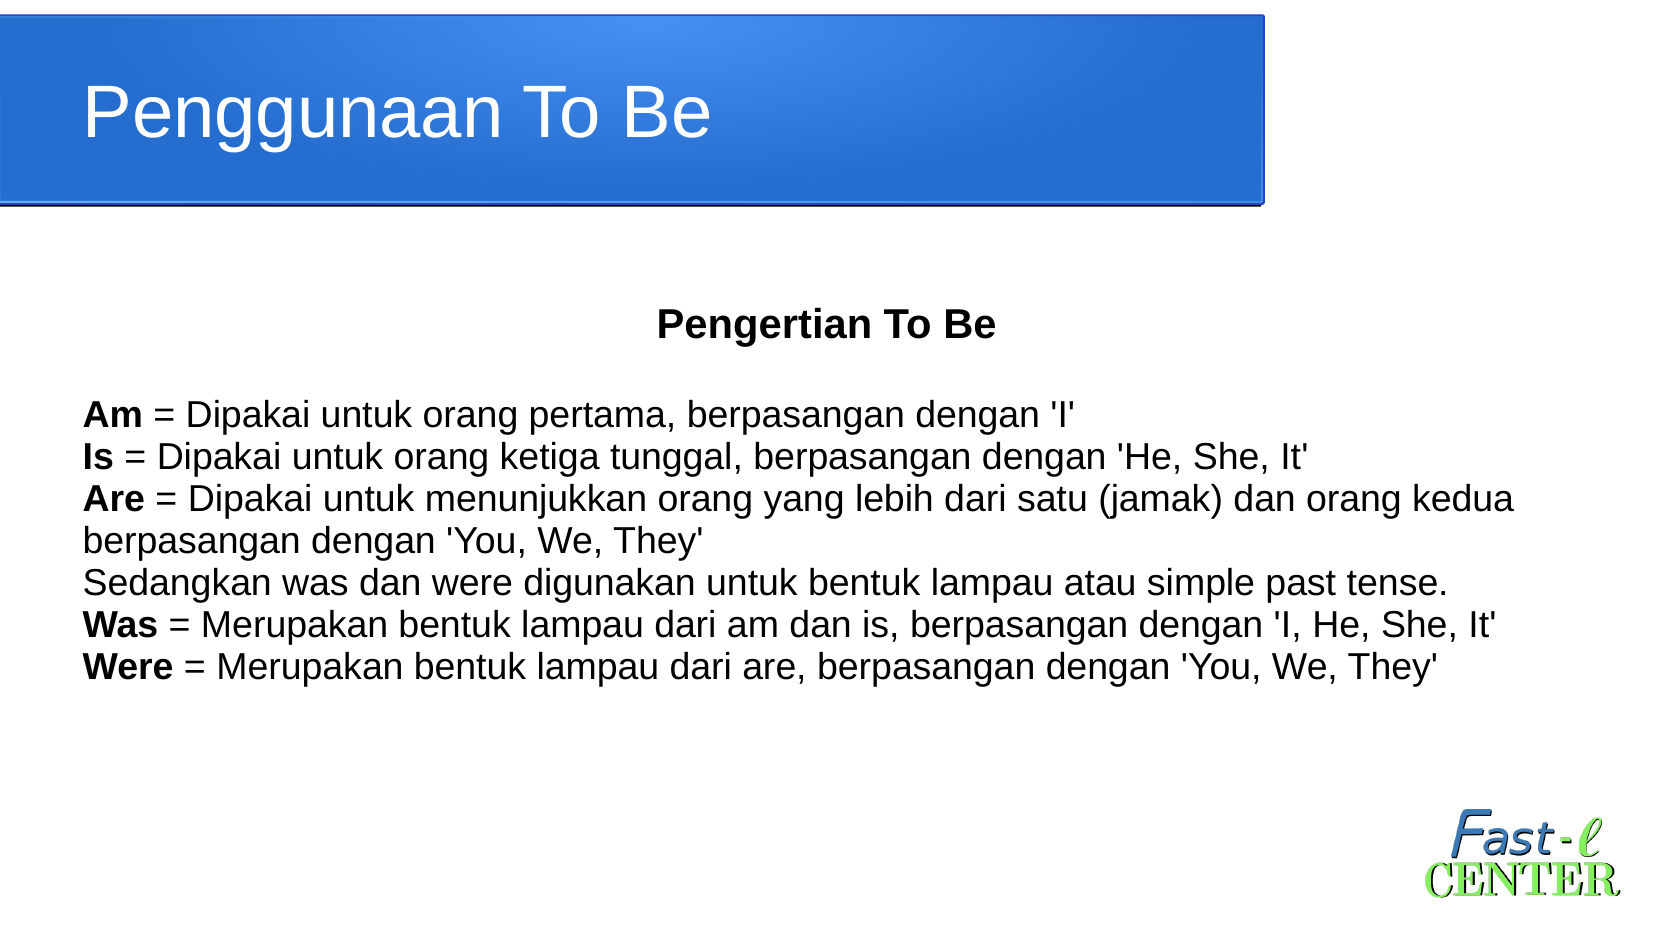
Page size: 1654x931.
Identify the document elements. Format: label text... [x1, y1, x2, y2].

title Penggunaan To Be [82, 35, 1235, 189]
subtitle Pengertian To Be Am = Dipakai untuk orang pertama, berpasangan dengan 'I' Is = Dipakai untuk orang ketiga tunggal, berpasangan dengan 'He, She, It' Are = Dipakai untuk menunjukkan orang yang lebih dari satu (jamak) dan orang kedua berpasangan dengan 'You, We, They' Sedangkan was dan were digunakan untuk bentuk lampau atau simple past tense. Was = Merupakan bentuk lampau dari am dan is, berpasangan dengan 'I, He, She, It' Were = Merupakan bentuk lampau dari are, berpasangan dengan 'You, We, They' [82, 224, 1571, 764]
picture [1425, 809, 1621, 901]
